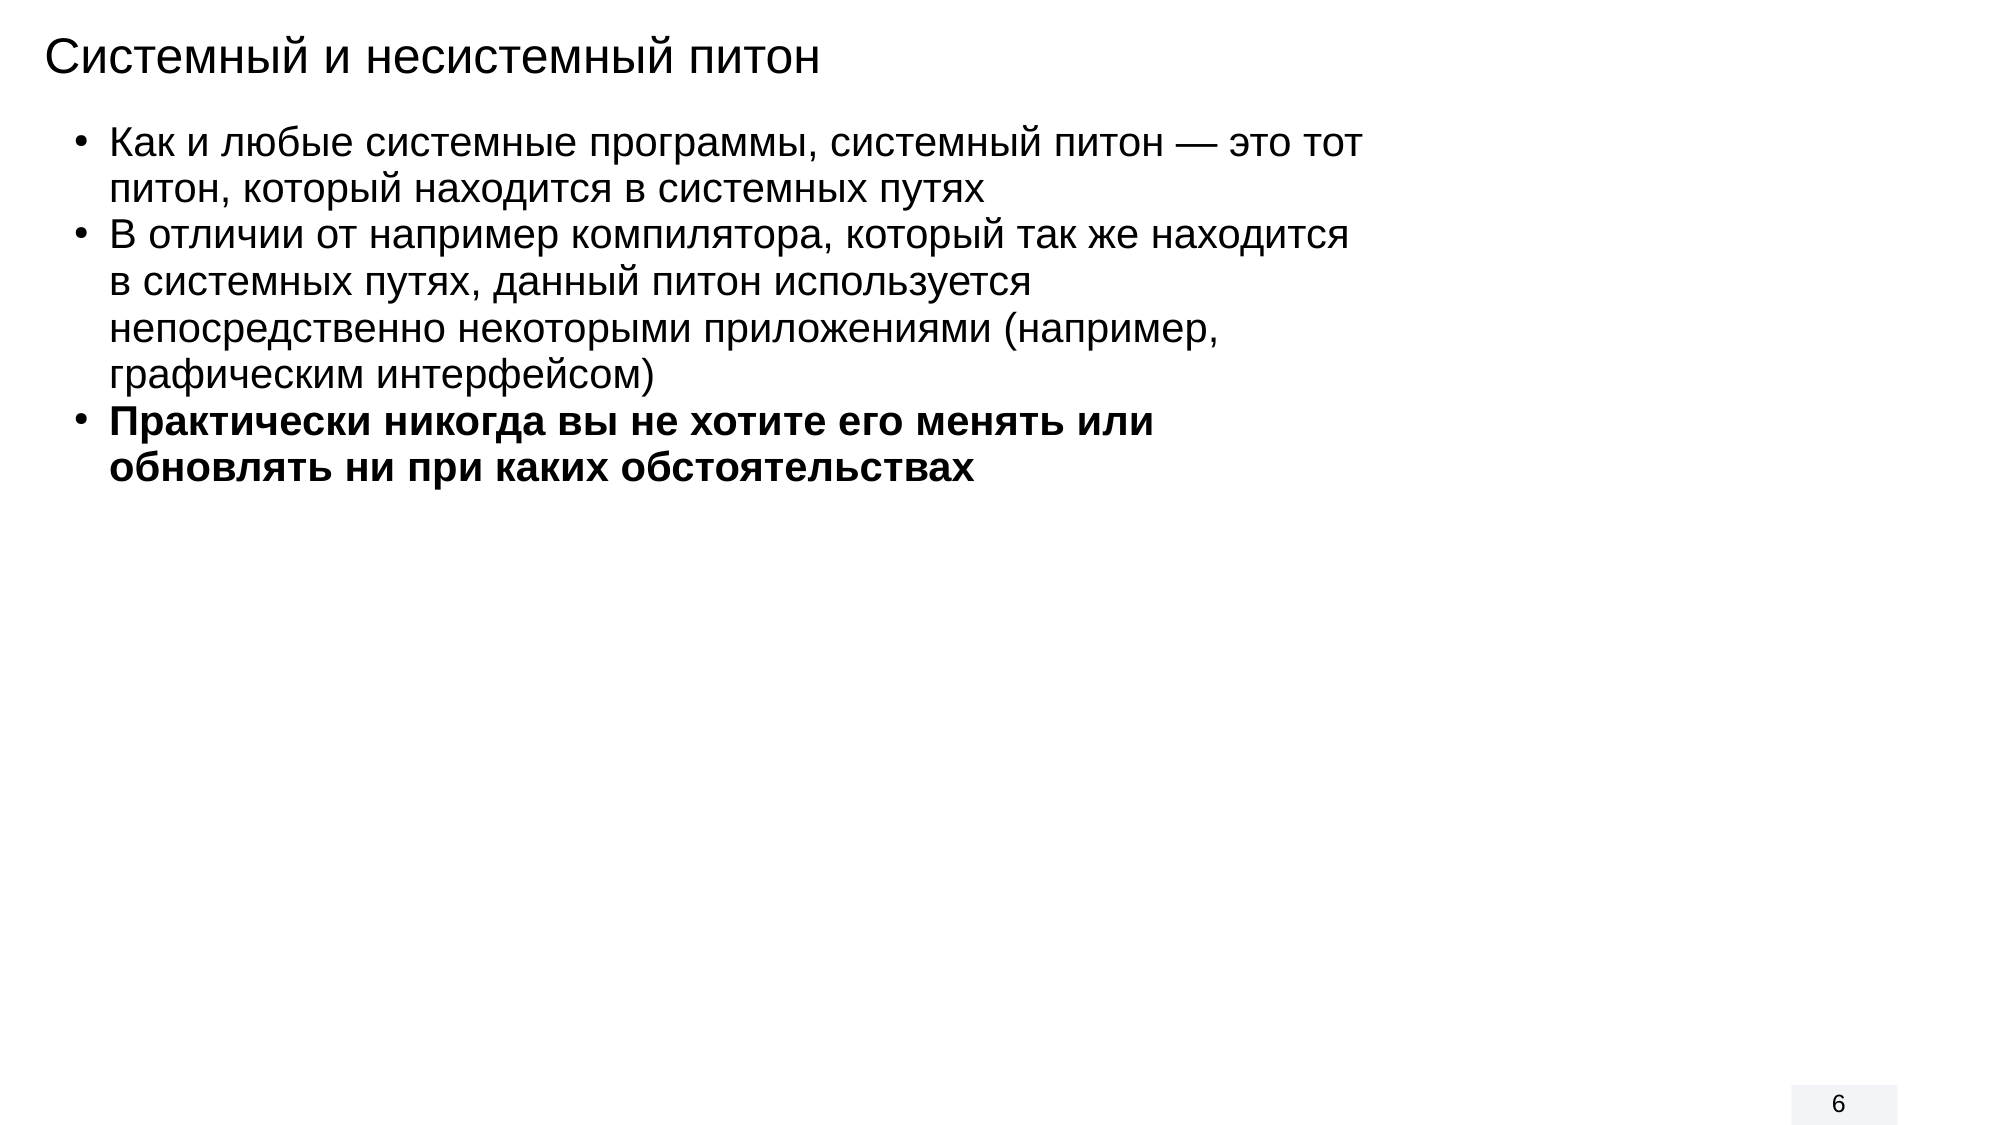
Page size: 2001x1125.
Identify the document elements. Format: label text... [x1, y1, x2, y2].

text_box <number> [1817, 1082, 1961, 1125]
text_box Как и любые системные программы, системный питон — это тот питон, который находится в системных путях В отличии от например компилятора, который так же находится в системных путях, данный питон используется непосредственно некоторыми приложениями (например, графическим интерфейсом) Практически никогда вы не хотите его менять или обновлять ни при каких обстоятельствах [59, 110, 1388, 591]
text_box Системный и несистемный питон [29, 21, 1595, 92]
